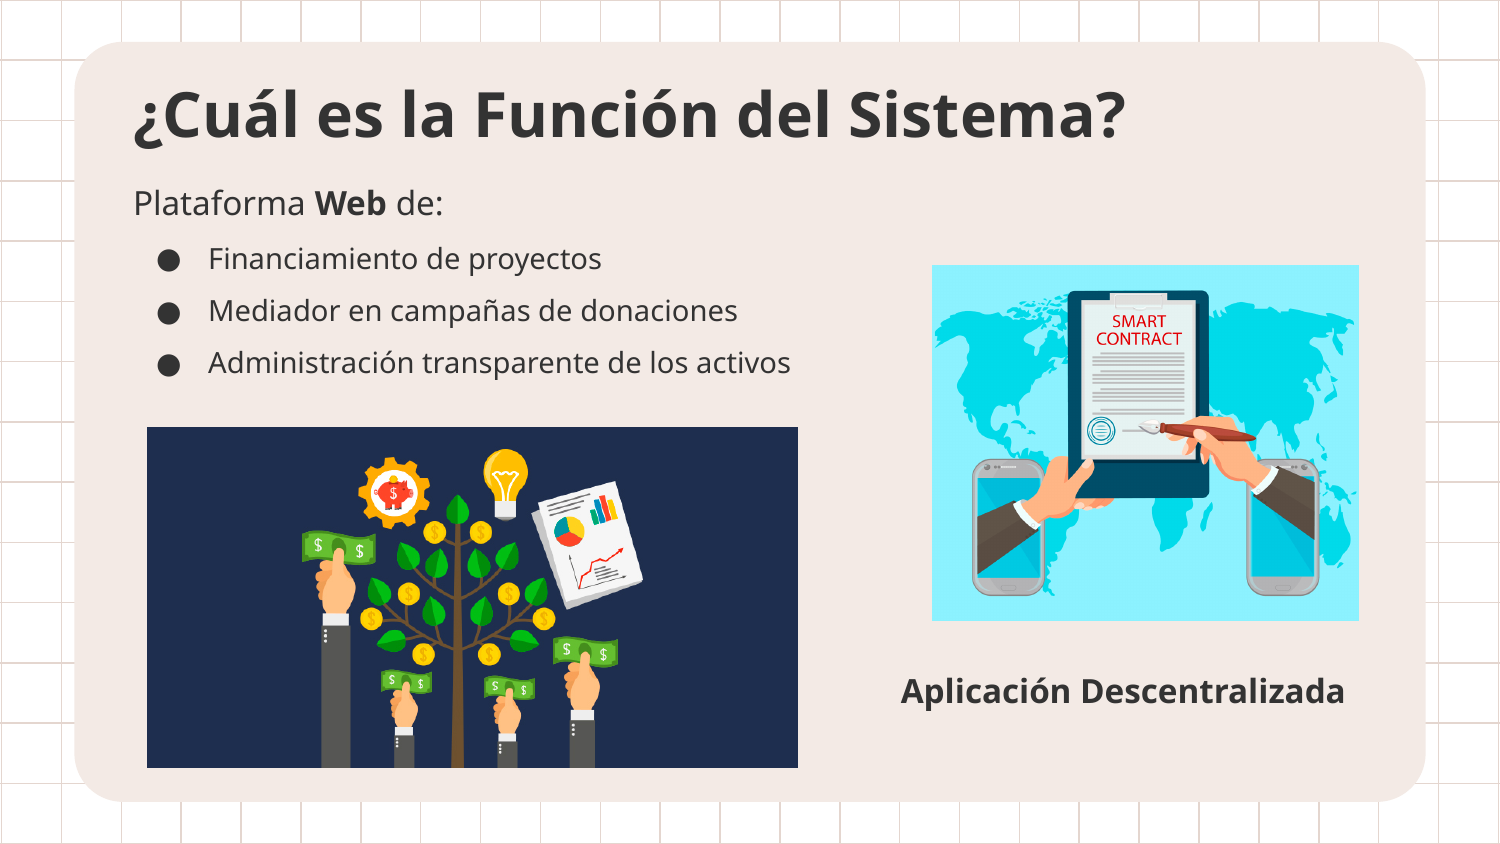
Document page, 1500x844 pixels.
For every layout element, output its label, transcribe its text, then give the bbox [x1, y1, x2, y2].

title ¿Cuál es la Función del Sistema? [118, 60, 1382, 227]
picture [147, 427, 798, 768]
picture [932, 265, 1359, 621]
text_box Plataforma Web de: Financiamiento de proyectos Mediador en campañas de donaciones Administración transparente de los activos [118, 147, 886, 414]
text_box Aplicación Descentralizada [885, 649, 1447, 739]
